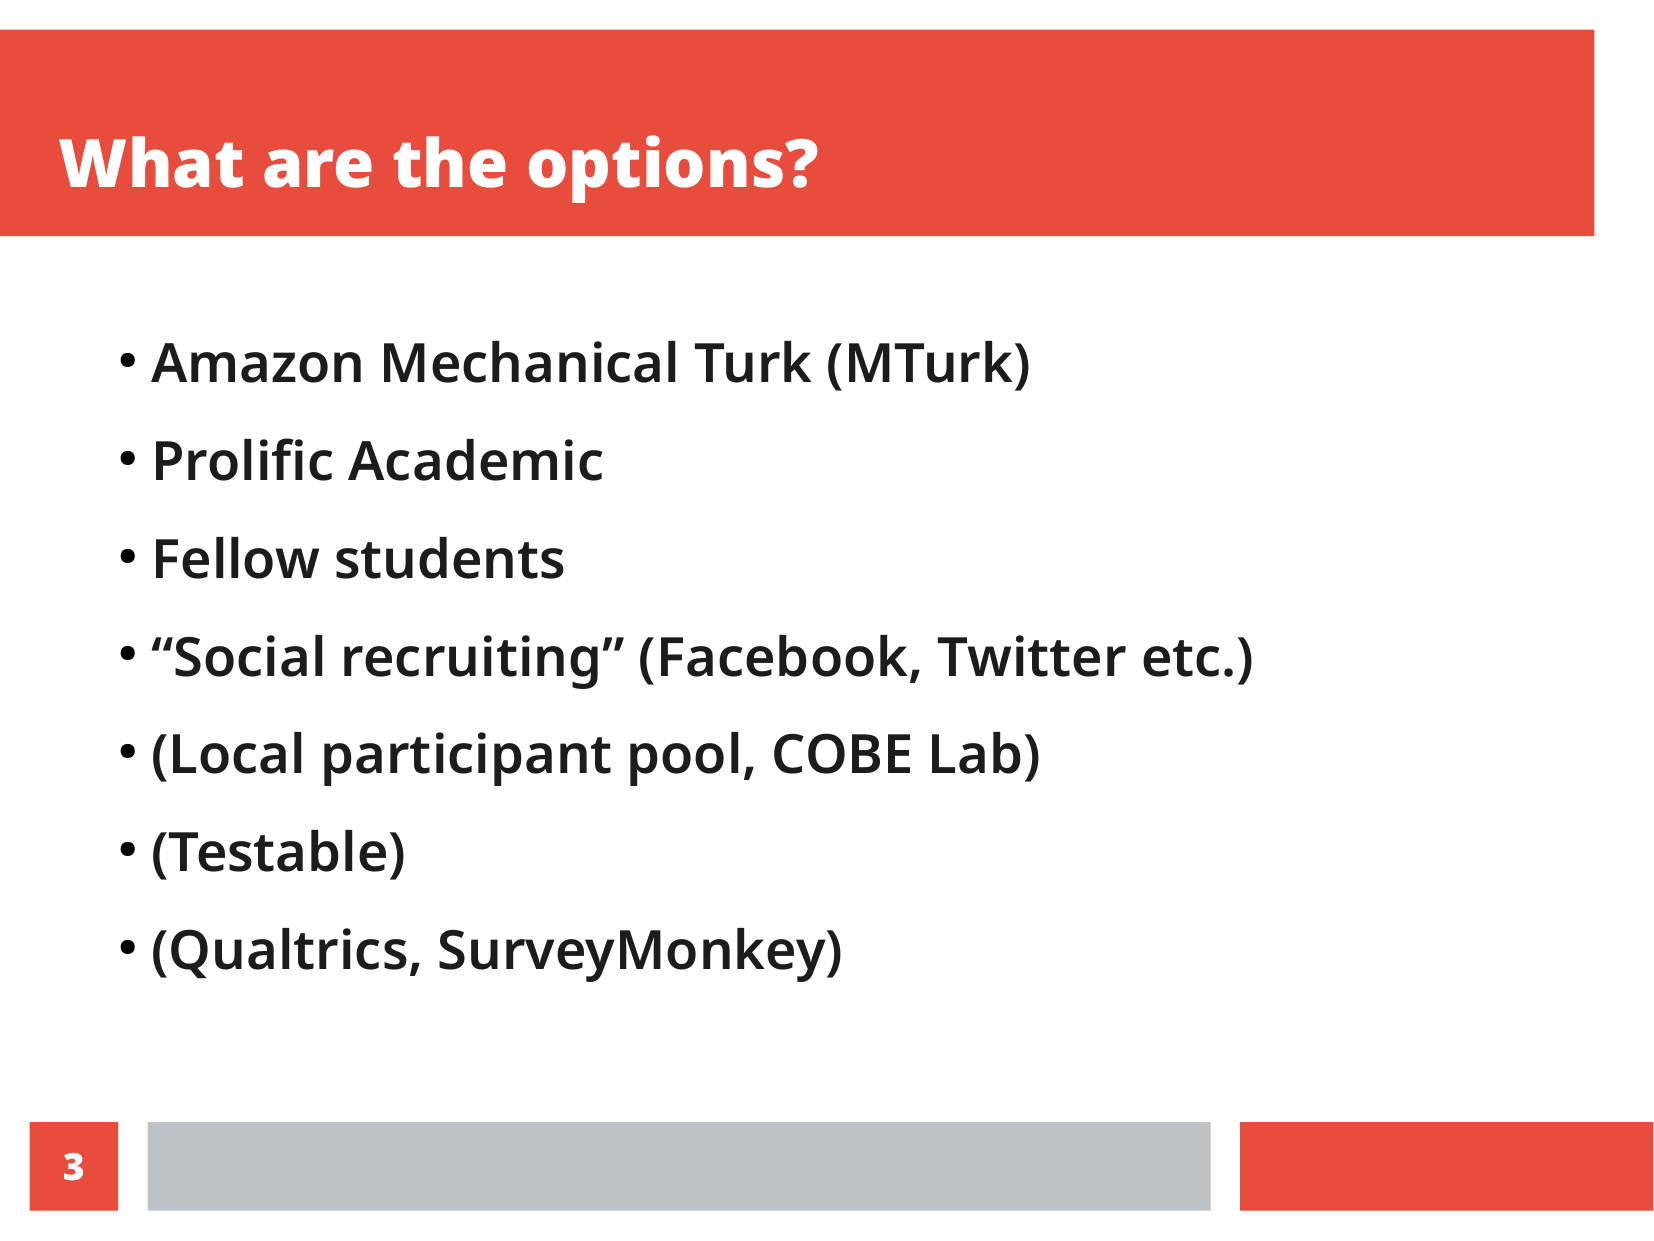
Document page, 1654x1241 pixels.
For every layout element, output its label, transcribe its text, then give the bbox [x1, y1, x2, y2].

title What are the options? [59, 59, 1595, 207]
list Amazon Mechanical Turk (MTurk) Prolific Academic Fellow students “Social recruiting” (Facebook, Twitter etc.) (Local participant pool, COBE Lab) (Testable) (Qualtrics, SurveyMonkey) [59, 324, 1565, 1093]
